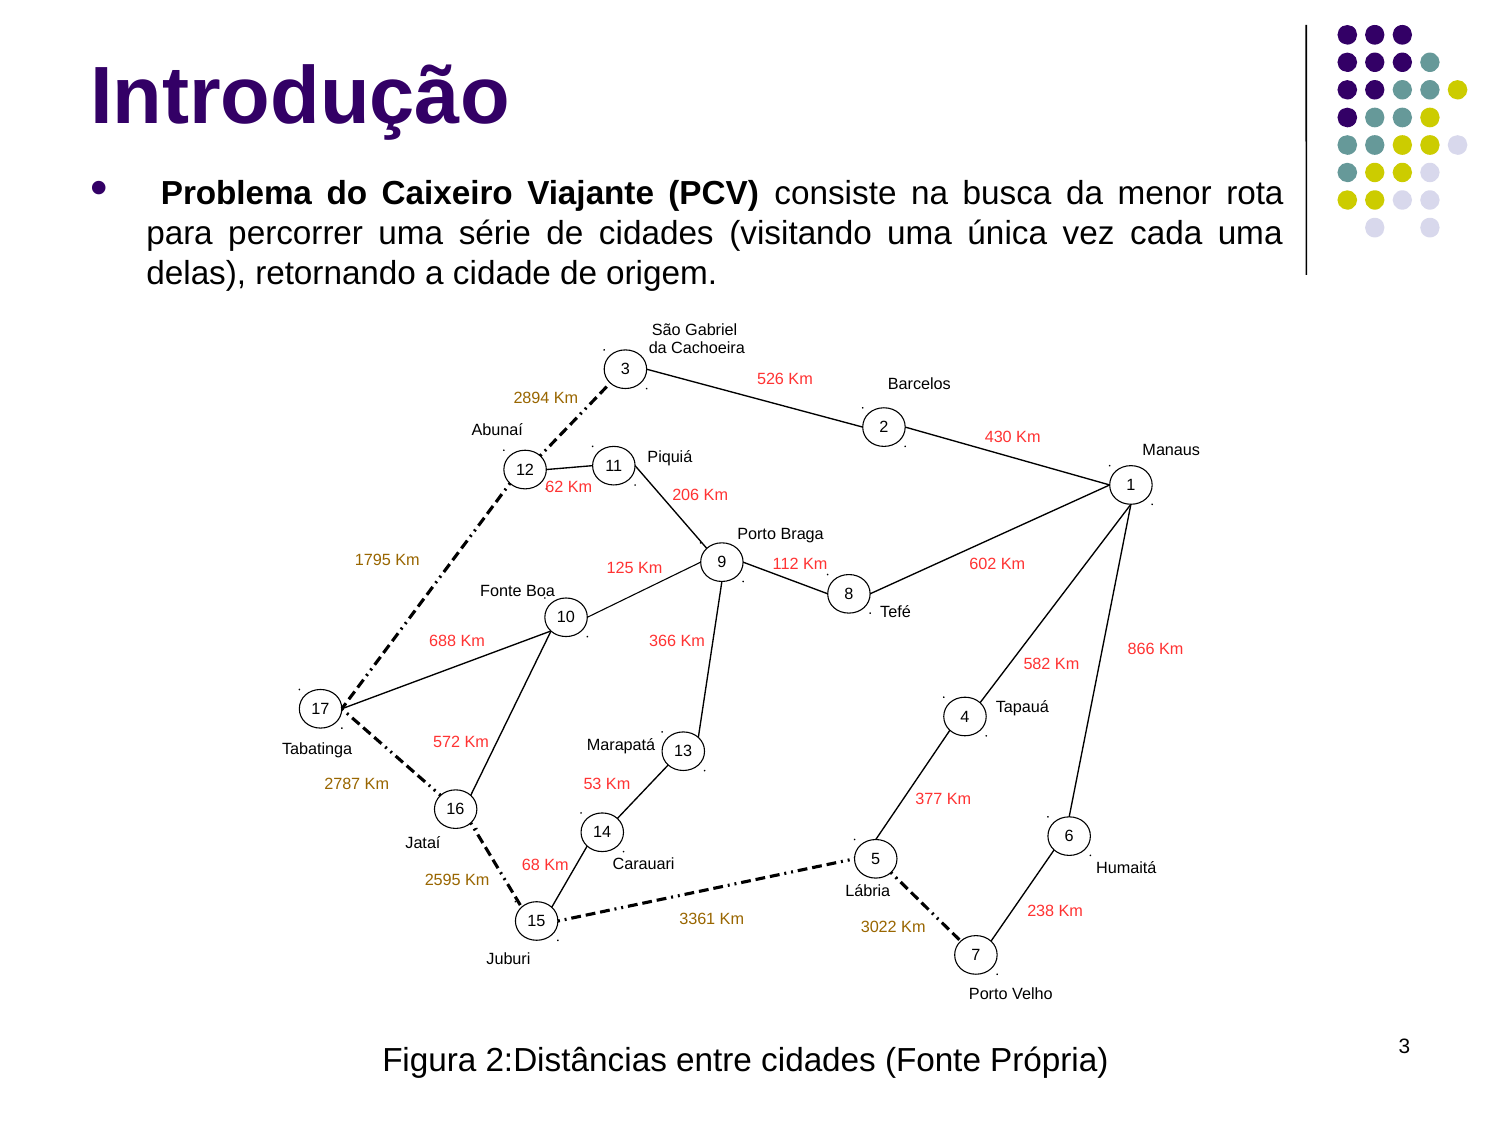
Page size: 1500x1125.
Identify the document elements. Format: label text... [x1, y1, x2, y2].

list Problema do Caixeiro Viajante (PCV) consiste na busca da menor rota para percorrer uma série de cidades (visitando uma única vez cada uma delas), retornando a cidade de origem. [75, 163, 1300, 319]
picture [183, 259, 1331, 1072]
text_box Figura 2:Distâncias entre cidades (Fonte Própria) [367, 1072, 1125, 1086]
title Introdução [75, 53, 556, 148]
slide_number <número> [1074, 1025, 1425, 1100]
